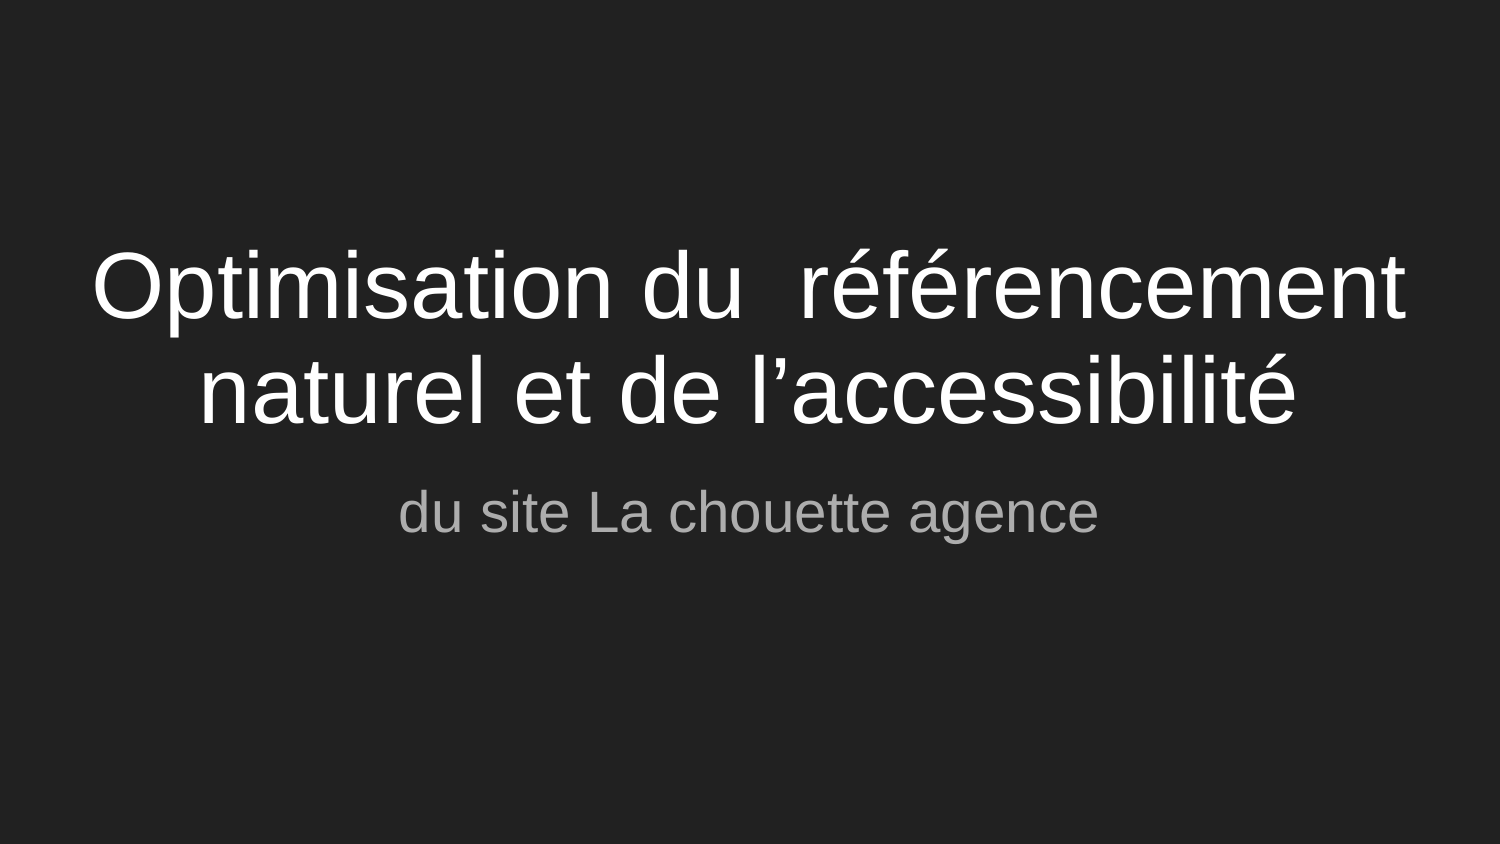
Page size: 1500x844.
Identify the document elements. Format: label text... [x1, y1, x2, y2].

subtitle du site La chouette agence [51, 464, 1449, 595]
title Optimisation du référencement naturel et de l’accessibilité [51, 122, 1449, 459]
